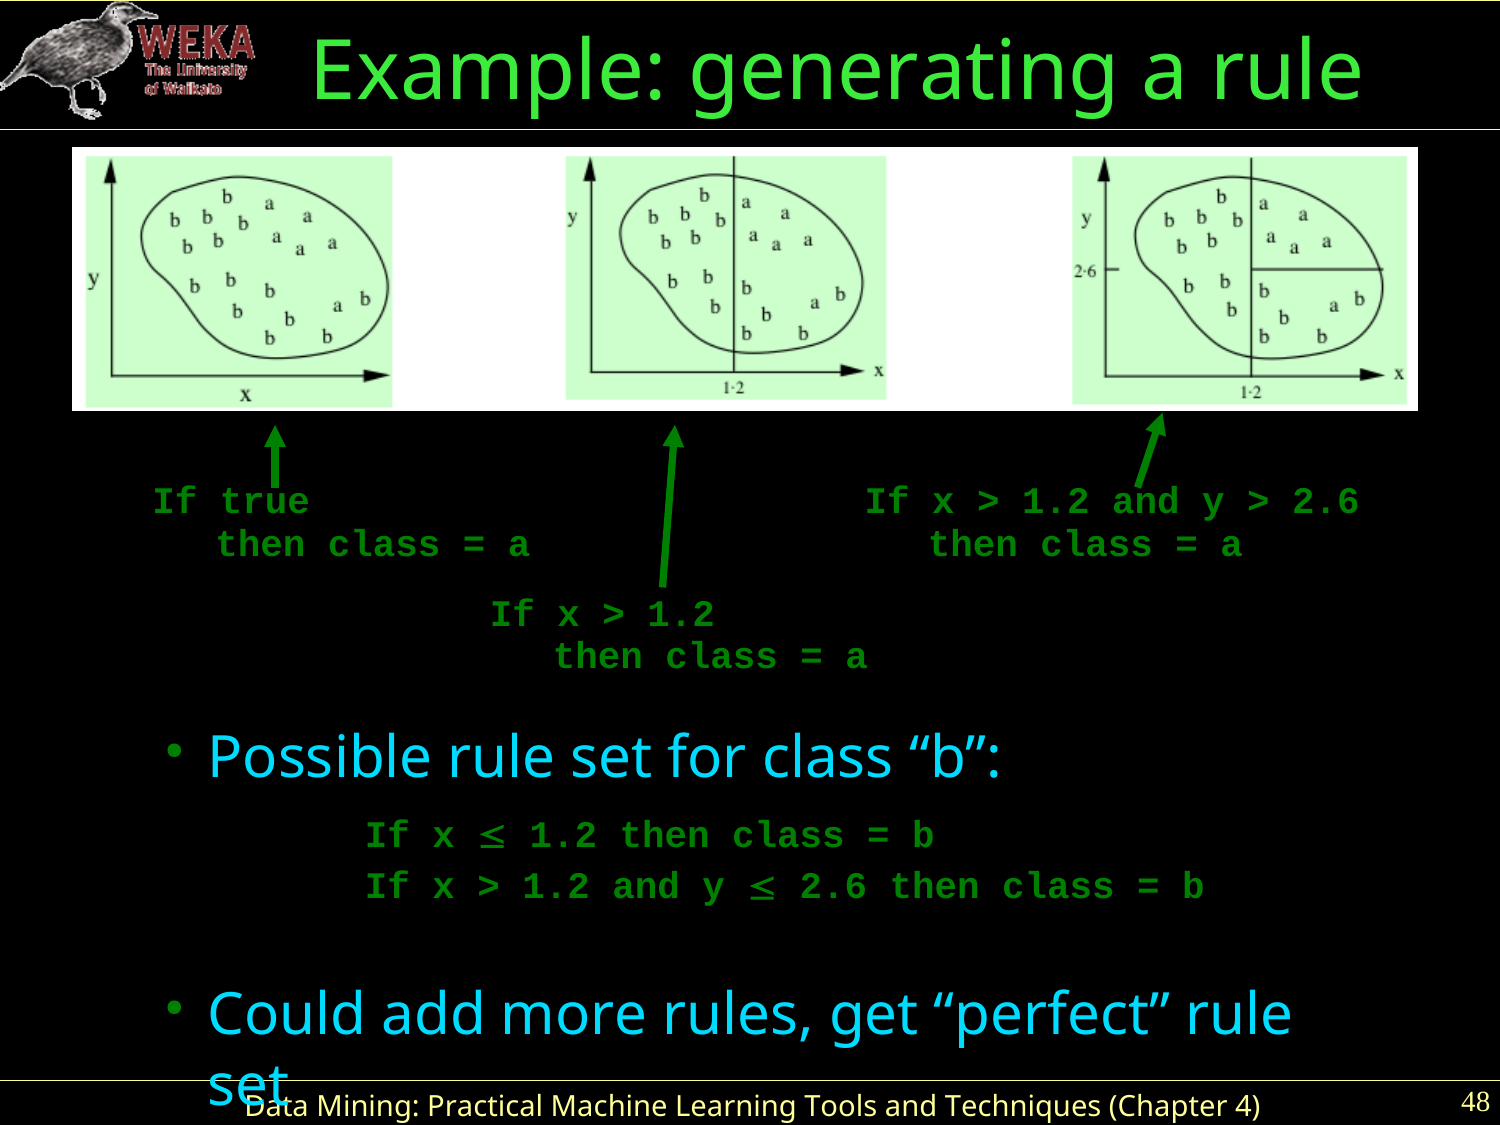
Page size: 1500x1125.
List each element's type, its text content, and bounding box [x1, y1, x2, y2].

title Example: generating a rule [295, 0, 1500, 148]
text_box Possible rule set for class “b”: Could add more rules, get “perfect” rule set [149, 712, 1388, 1030]
text_box If x > 1.2 then class = a [474, 587, 1013, 693]
text_box If true then class = a [667, 474, 676, 580]
text_box If x > 1.2 and y > 2.6 then class = a [849, 474, 1413, 580]
picture [72, 147, 1418, 411]
text_box If true then class = a [137, 474, 667, 580]
picture [0, 1, 266, 129]
text_box If x  1.2 then class = b If x > 1.2 and y  2.6 then class = b [350, 808, 1251, 923]
